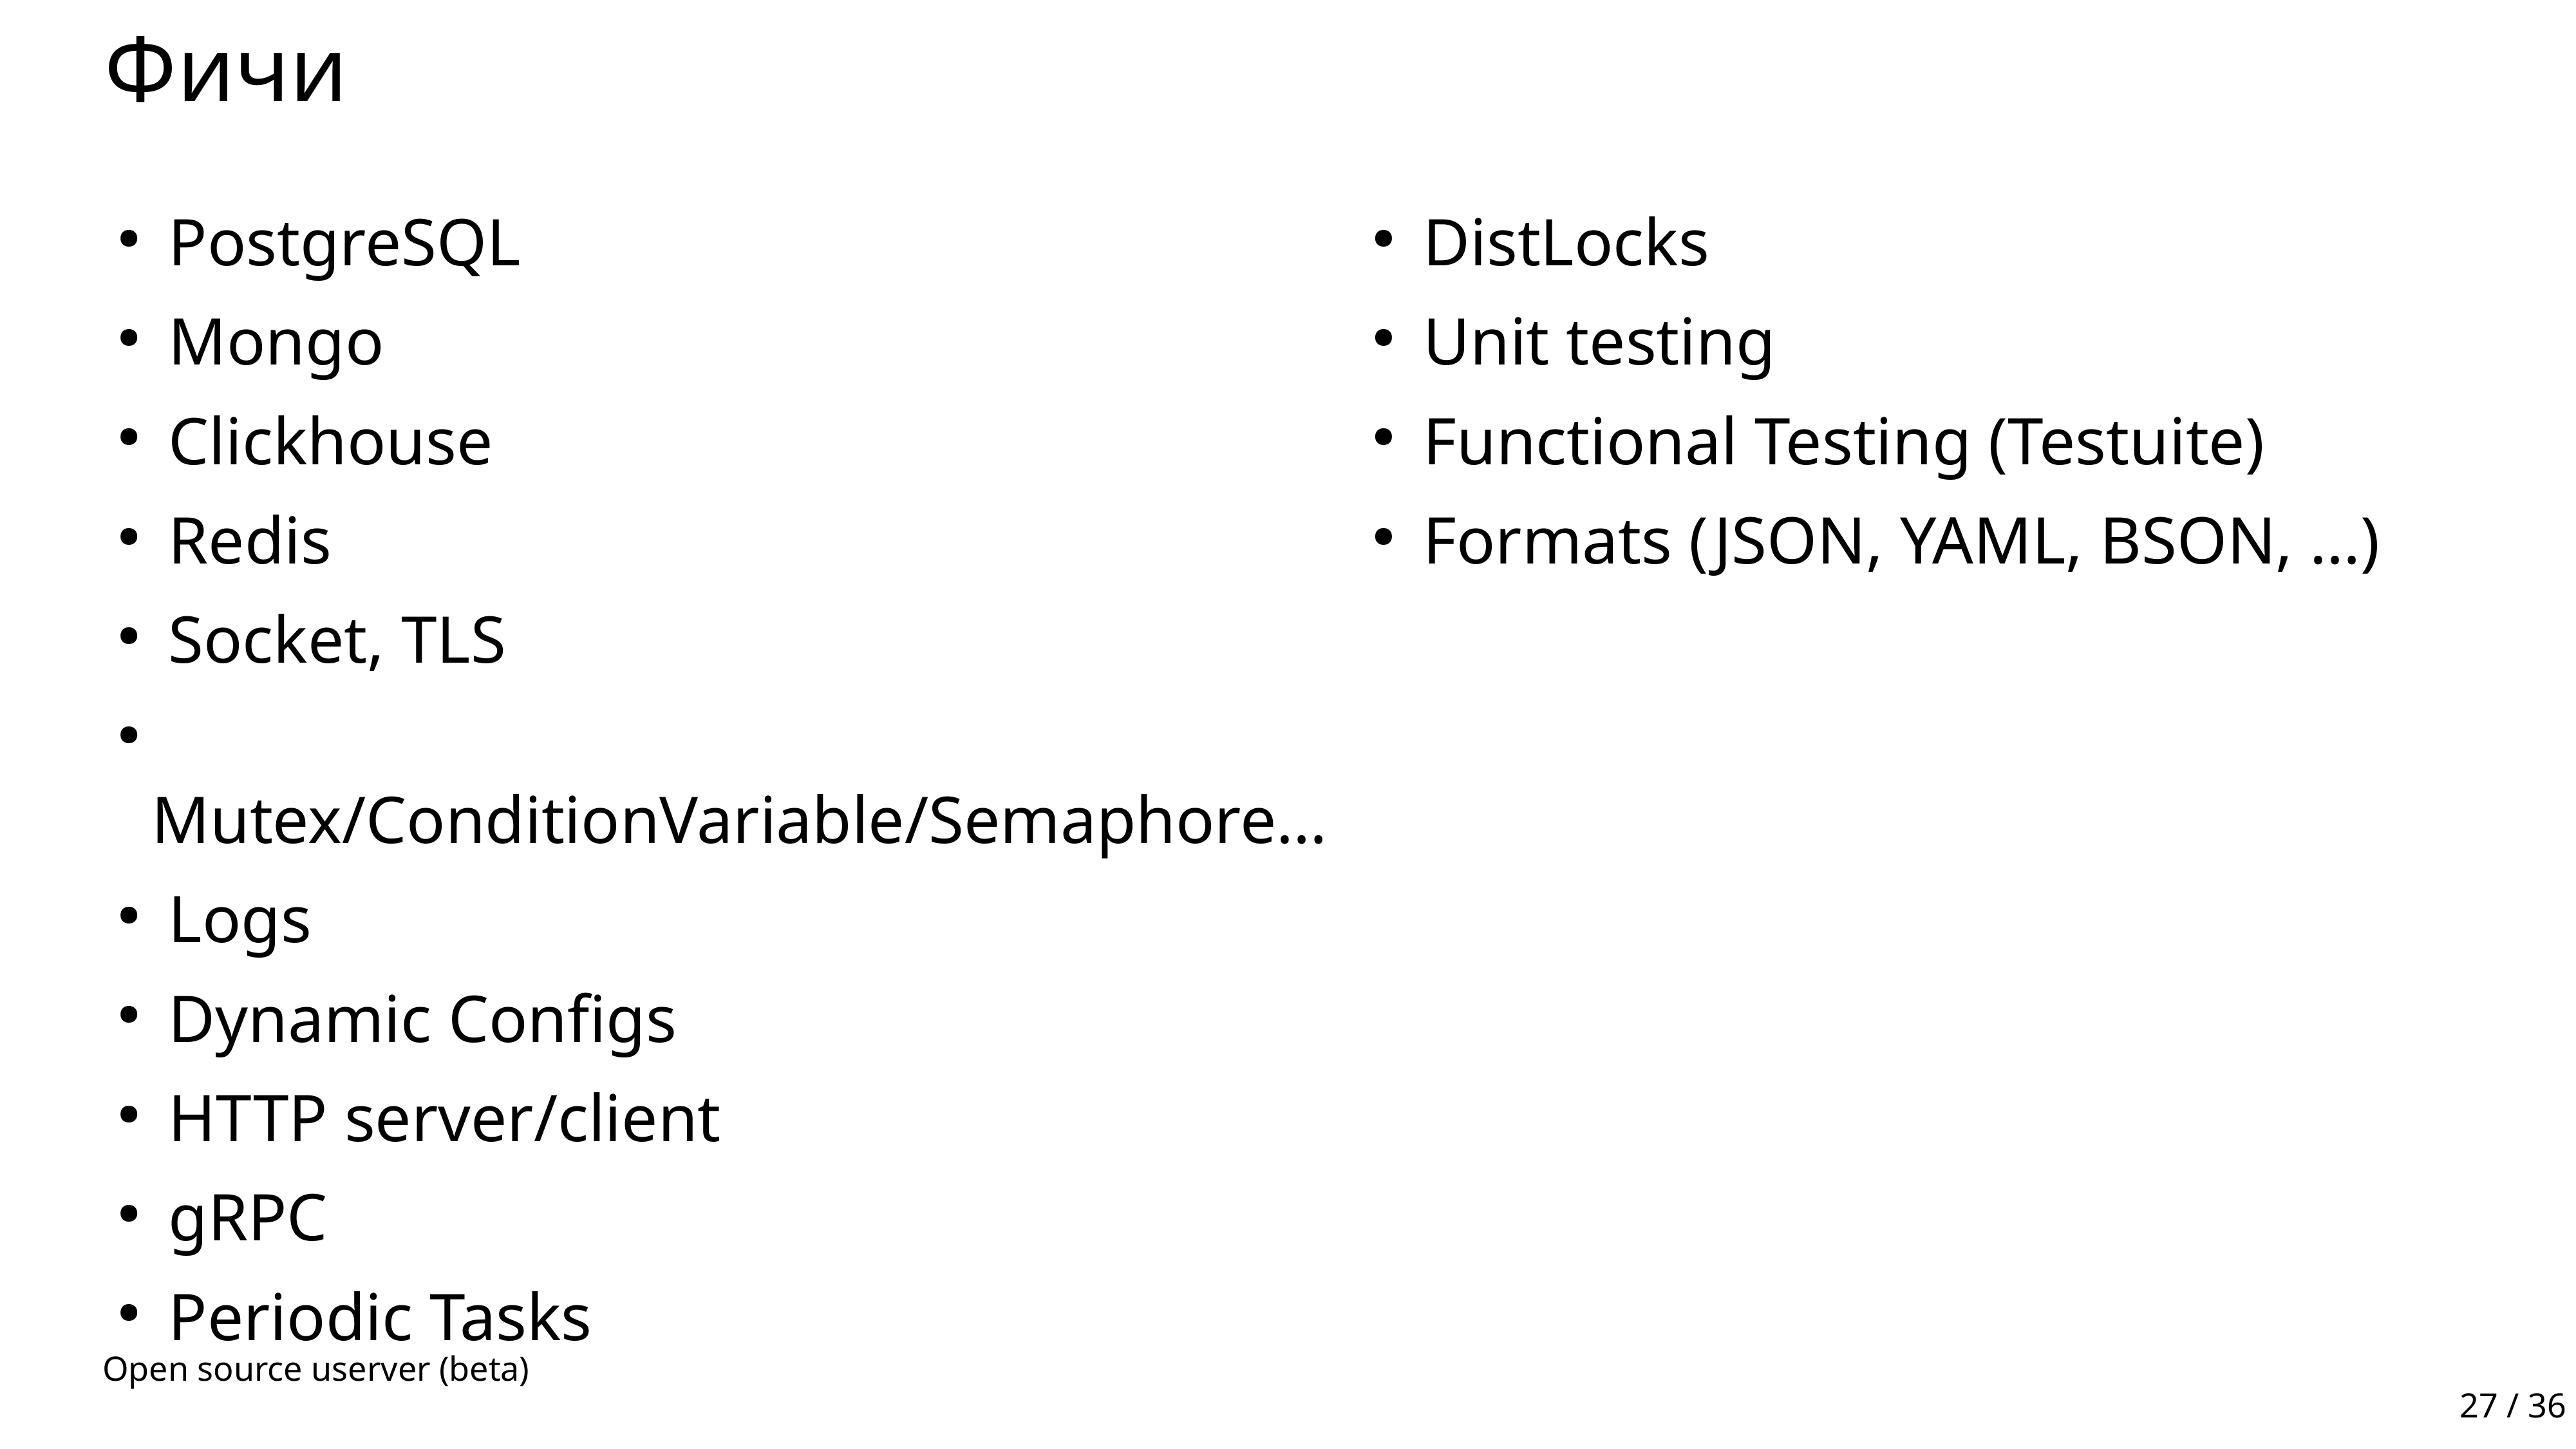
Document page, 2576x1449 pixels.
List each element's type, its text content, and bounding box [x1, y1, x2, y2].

list <number> / 36 [1479, 1376, 2576, 1431]
title Фичи [95, 19, 2576, 155]
list DistLocks Unit testing Functional Testing (Testuite) Formats (JSON, YAML, BSON, …) [1351, 193, 2576, 1361]
list Open source userver (beta) [93, 1338, 1190, 1393]
list PostgreSQL Mongo Clickhouse Redis Socket, TLS Mutex/ConditionVariable/Semaphore… Logs Dynamic Configs HTTP server/client gRPC Periodic Tasks [97, 193, 1343, 1361]
